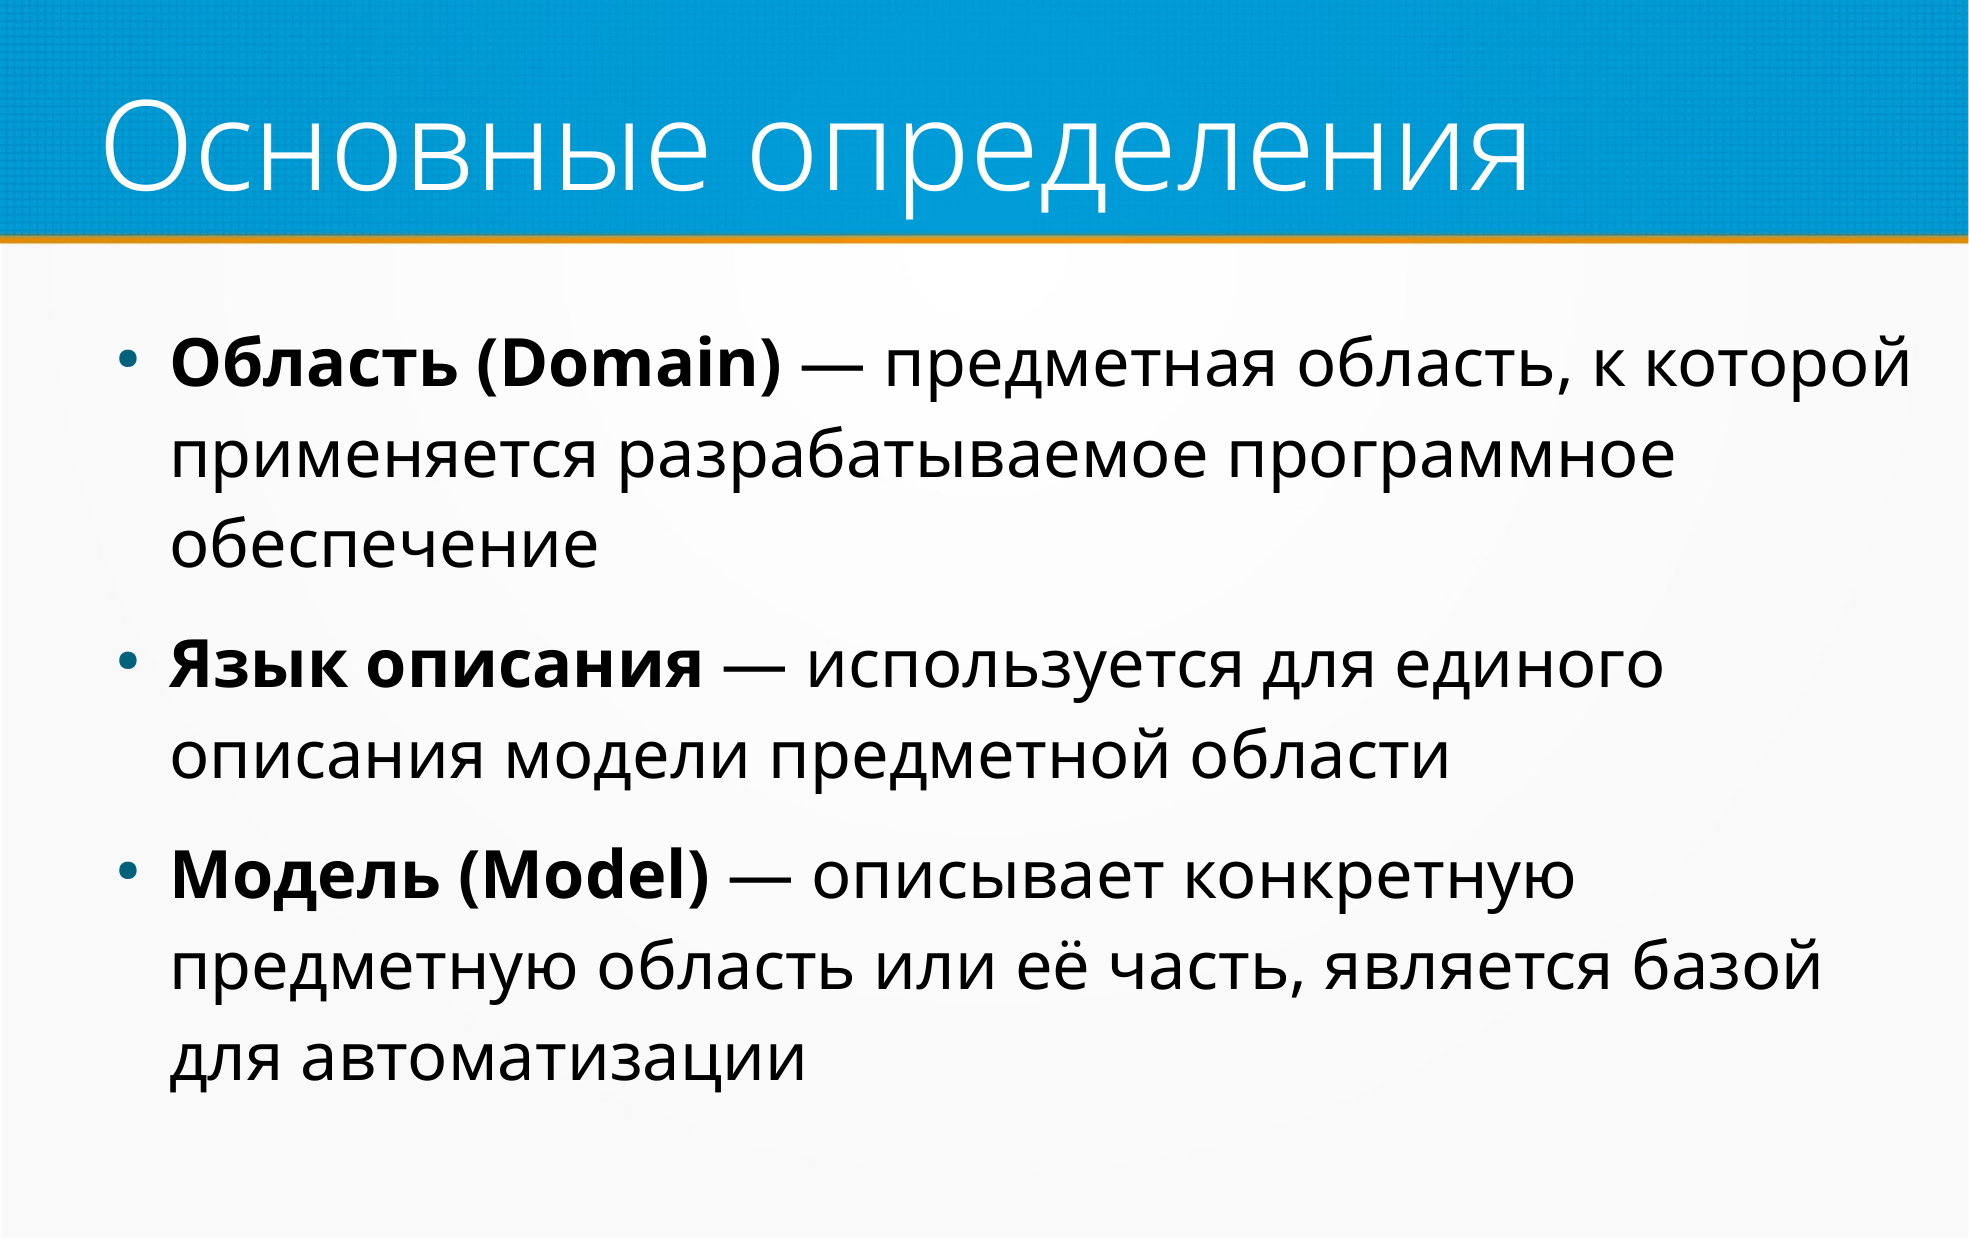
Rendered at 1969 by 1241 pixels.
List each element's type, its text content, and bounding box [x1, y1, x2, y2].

title Основные определения [98, 19, 1870, 227]
picture [0, 233, 1969, 1241]
list Область (Domain) — предметная область, к которой применяется разрабатываемое программное обеспечение Язык описания — используется для единого описания модели предметной области Модель (Model) — описывает конкретную предметную область или её часть, является базой для автоматизации [98, 315, 1938, 1205]
